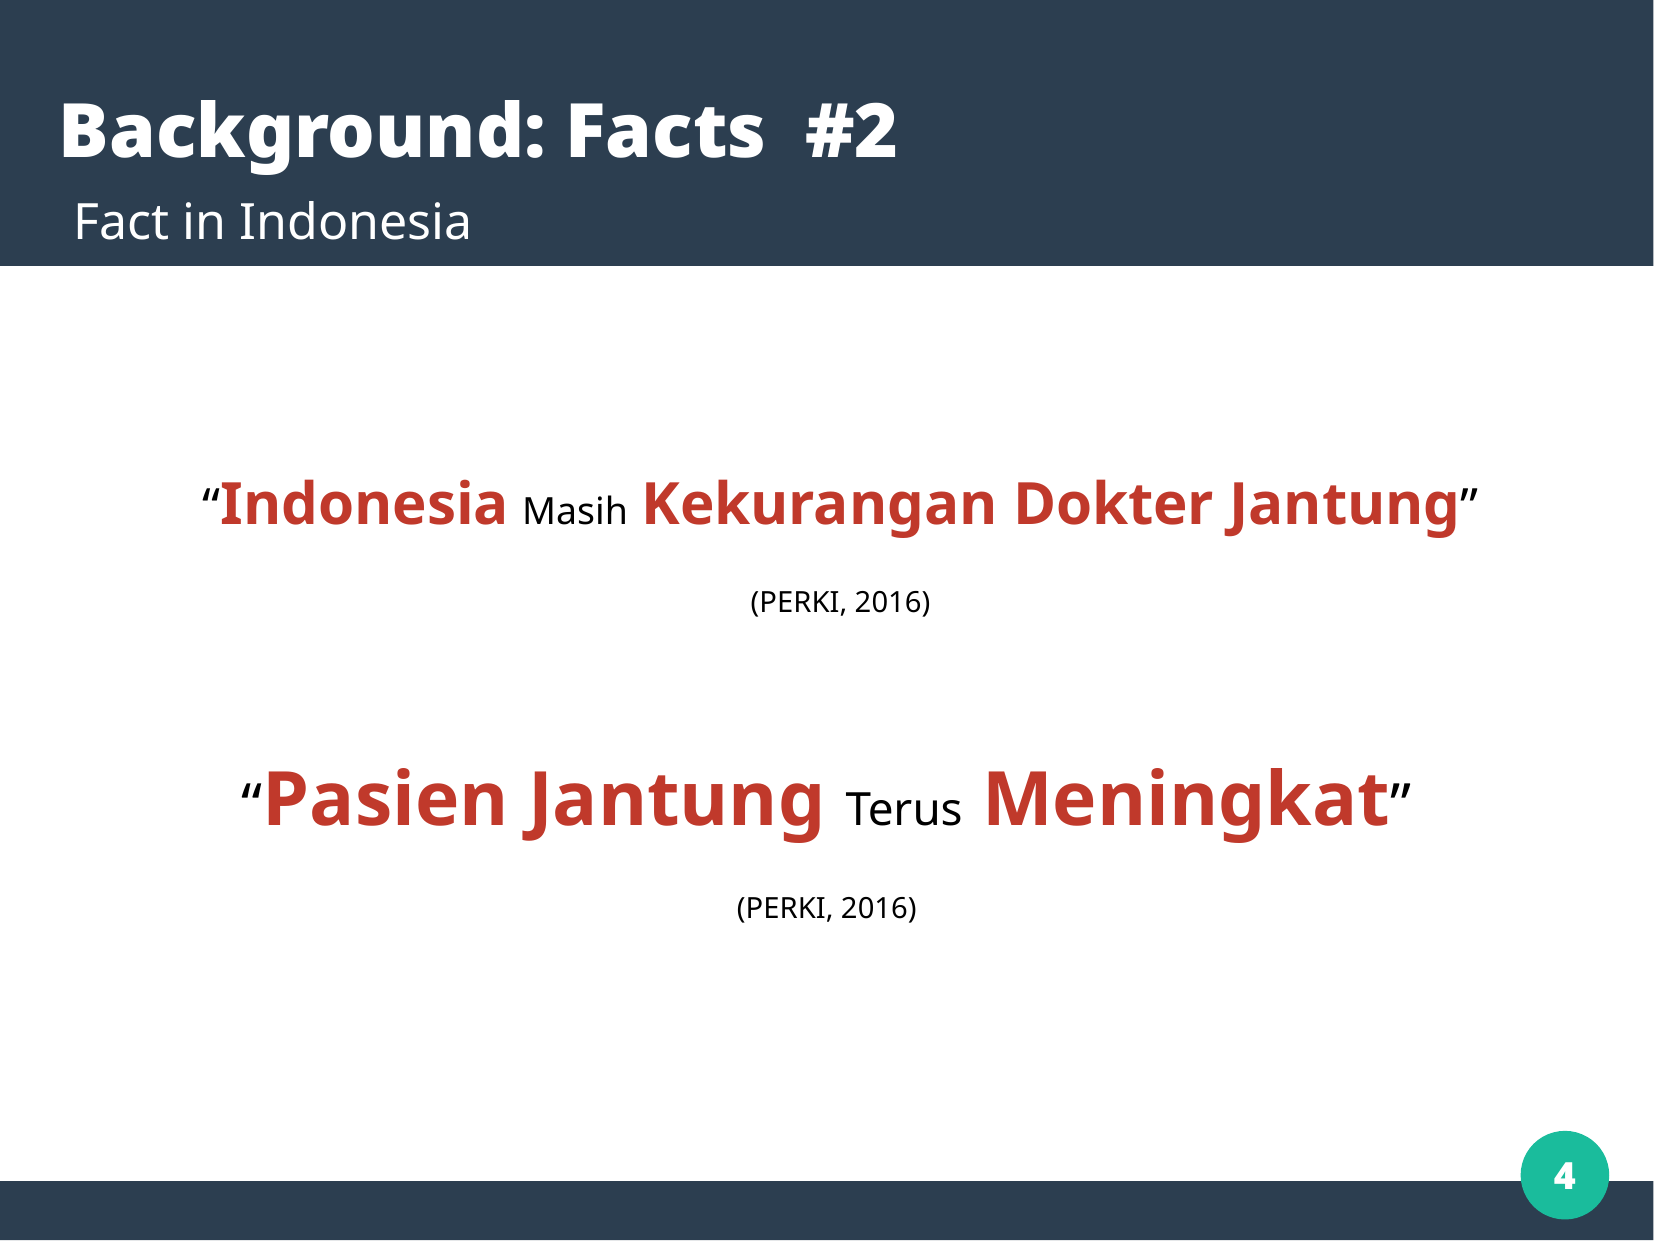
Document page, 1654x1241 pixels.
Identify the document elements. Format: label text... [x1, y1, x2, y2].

title Background: Facts #2 [58, 49, 1595, 207]
text_box “Indonesia Masih Kekurangan Dokter Jantung” (PERKI, 2016) [112, 454, 1570, 606]
text_box “Pasien Jantung Terus Meningkat” (PERKI, 2016) [88, 738, 1565, 909]
text_box Fact in Indonesia [58, 178, 650, 266]
